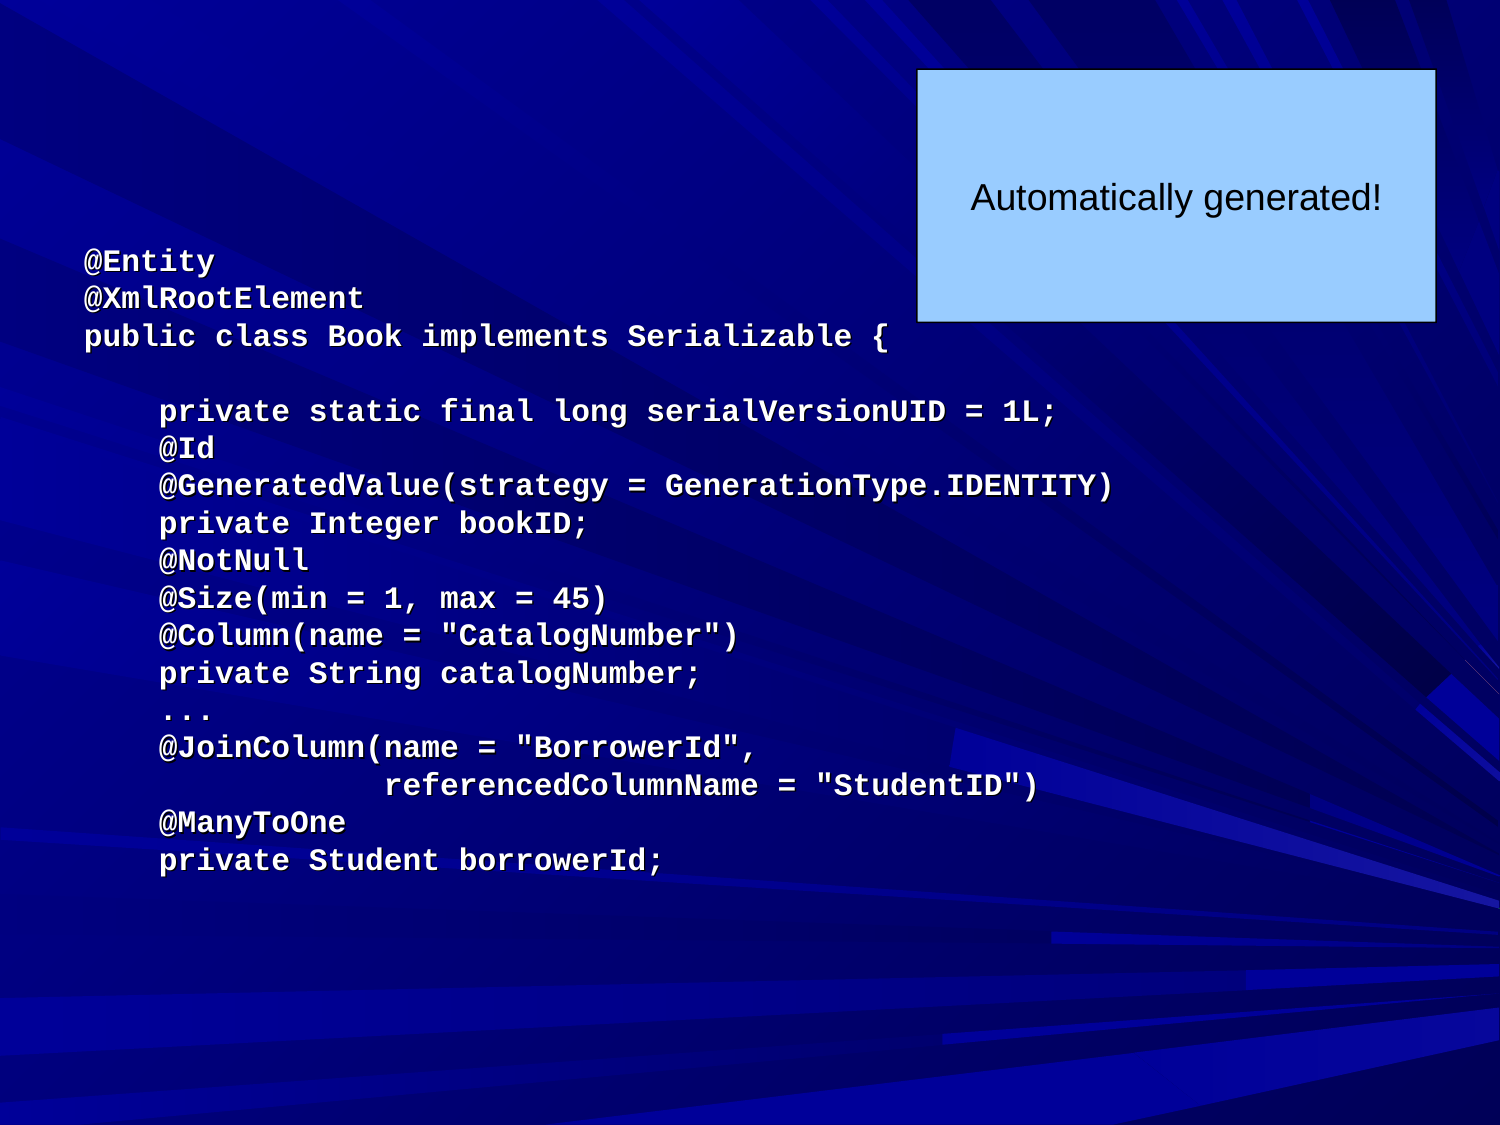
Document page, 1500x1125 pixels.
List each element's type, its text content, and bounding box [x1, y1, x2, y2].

text_box Automatically generated! [916, 69, 1437, 323]
title @Entity @XmlRootElement public class Book implements Serializable { private static final long serialVersionUID = 1L; @Id @GeneratedValue(strategy = GenerationType.IDENTITY) private Integer bookID; @NotNull @Size(min = 1, max = 45) @Column(name = "CatalogNumber") private String catalogNumber; ... @JoinColumn(name = "BorrowerId", referencedColumnName = "StudentID") @ManyToOne private Student borrowerId; [69, 232, 1420, 917]
